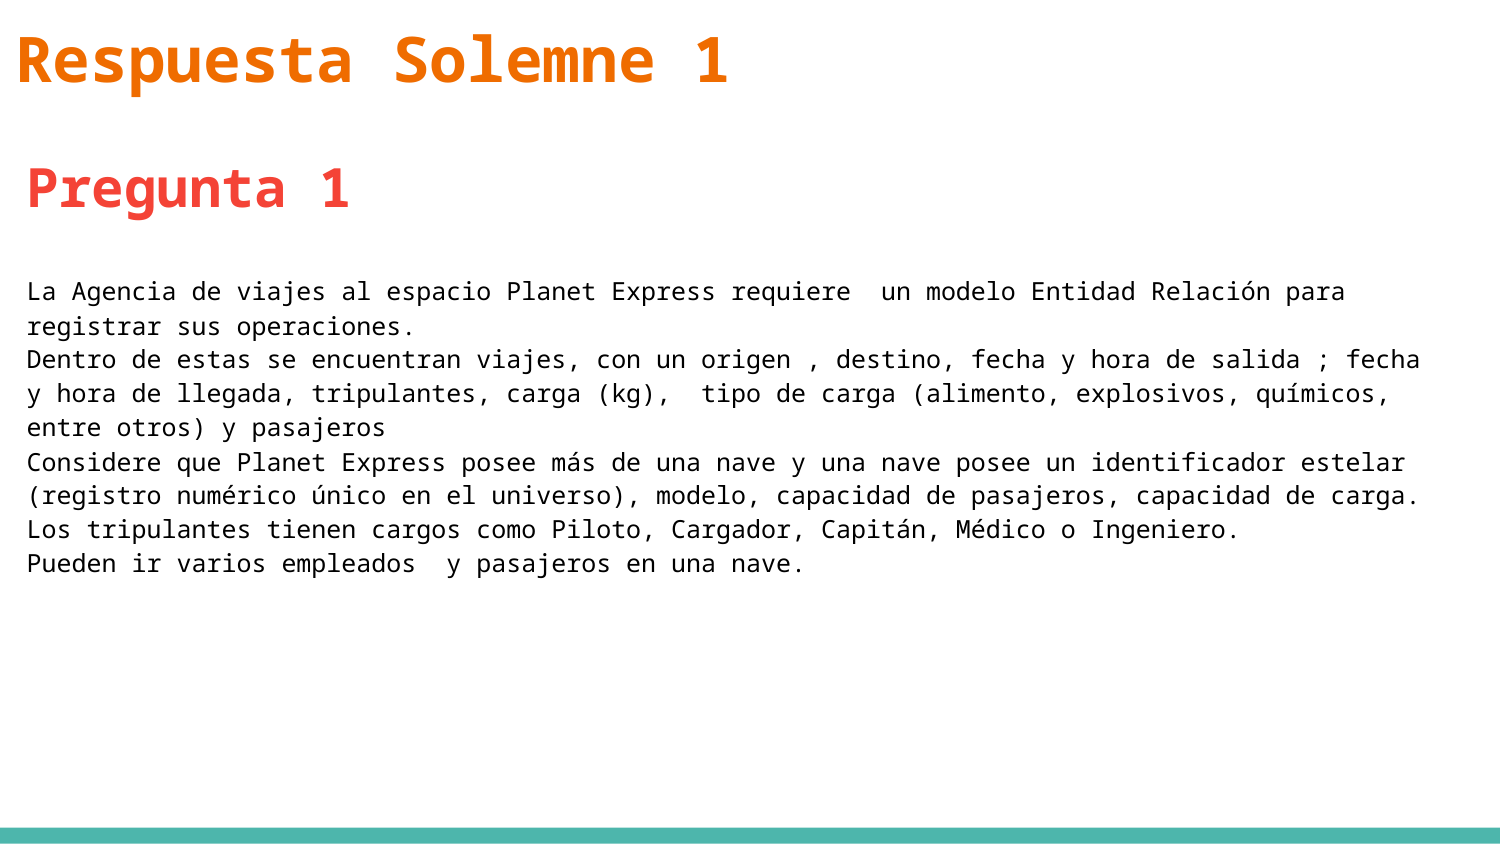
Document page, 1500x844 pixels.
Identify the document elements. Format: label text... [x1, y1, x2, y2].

title Respuesta Solemne 1 [0, 0, 1398, 116]
text_box Pregunta 1 La Agencia de viajes al espacio Planet Express requiere un modelo Entidad Relación para registrar sus operaciones. Dentro de estas se encuentran viajes, con un origen , destino, fecha y hora de salida ; fecha y hora de llegada, tripulantes, carga (kg), tipo de carga (alimento, explosivos, químicos, entre otros) y pasajeros Considere que Planet Express posee más de una nave y una nave posee un identificador estelar (registro numérico único en el universo), modelo, capacidad de pasajeros, capacidad de carga. Los tripulantes tienen cargos como Piloto, Cargador, Capitán, Médico o Ingeniero. Pueden ir varios empleados y pasajeros en una nave. [11, 141, 1465, 652]
